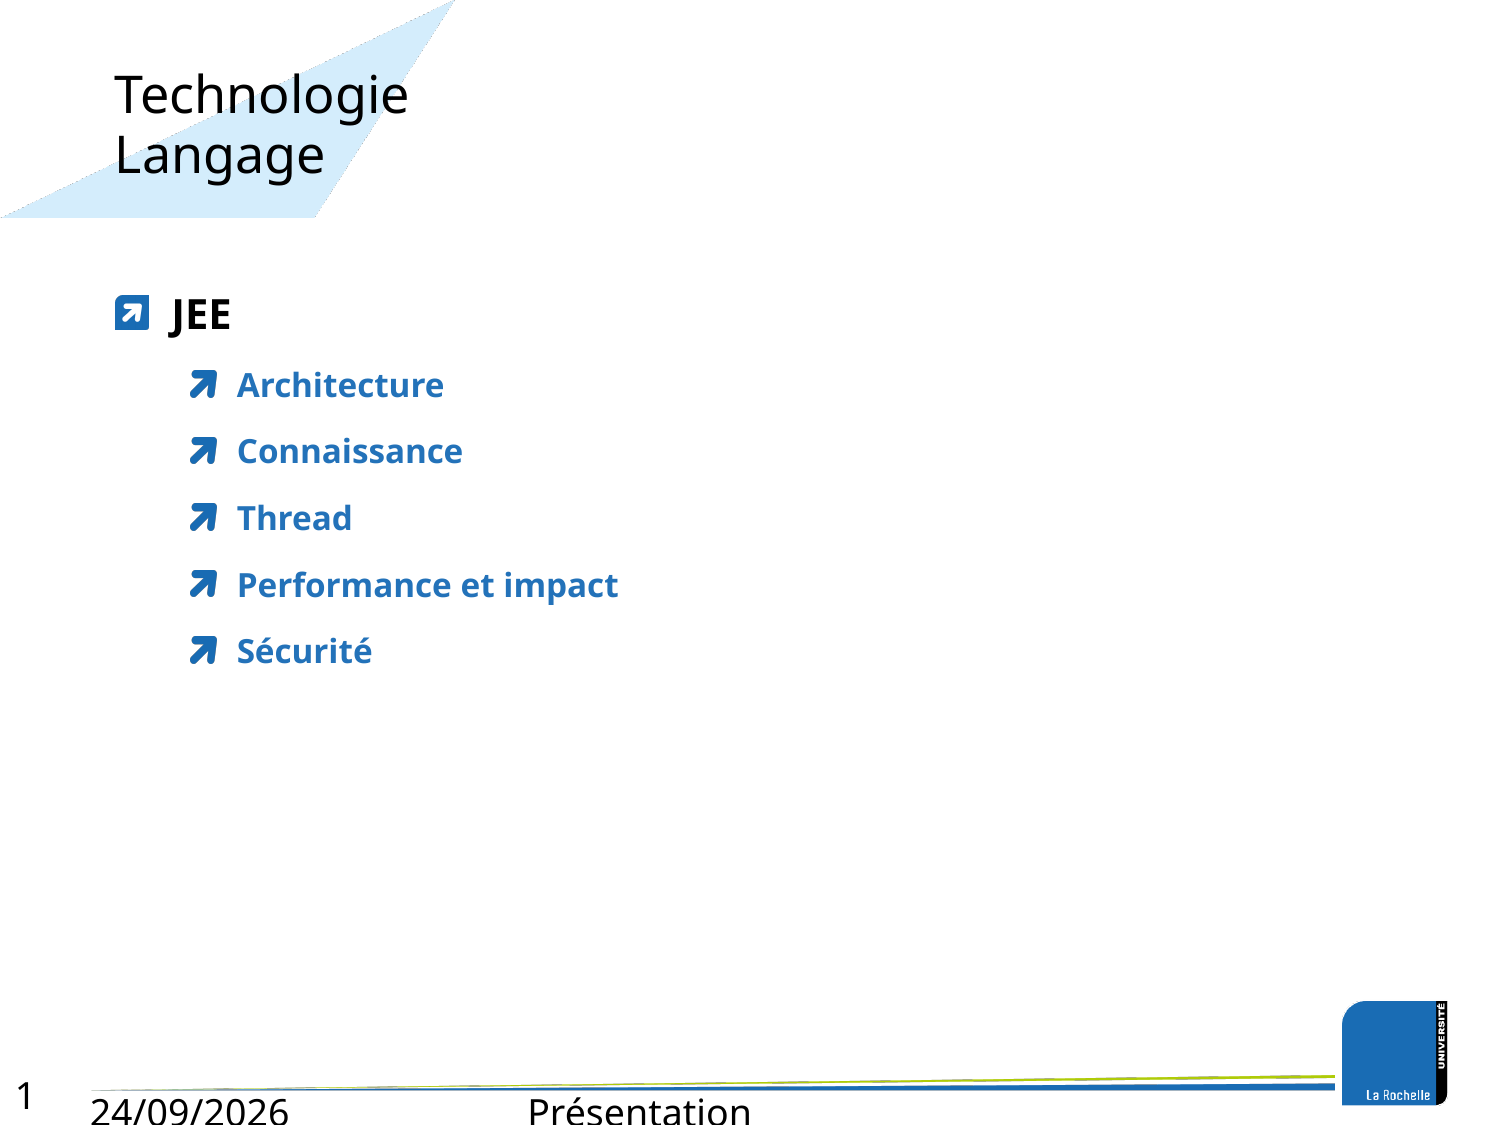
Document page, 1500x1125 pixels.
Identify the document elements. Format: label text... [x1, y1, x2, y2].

picture [0, 999, 1483, 1106]
slide_number 06/11/2015 [113, 1081, 425, 1125]
slide_number <number> [0, 1064, 113, 1125]
title Technologie [100, 54, 1424, 113]
subtitle Langage [100, 113, 1424, 197]
footer Présentation [512, 1081, 988, 1125]
picture [0, 0, 455, 218]
list JEE Architecture Connaissance Thread Performance et impact Sécurité [100, 255, 1424, 858]
